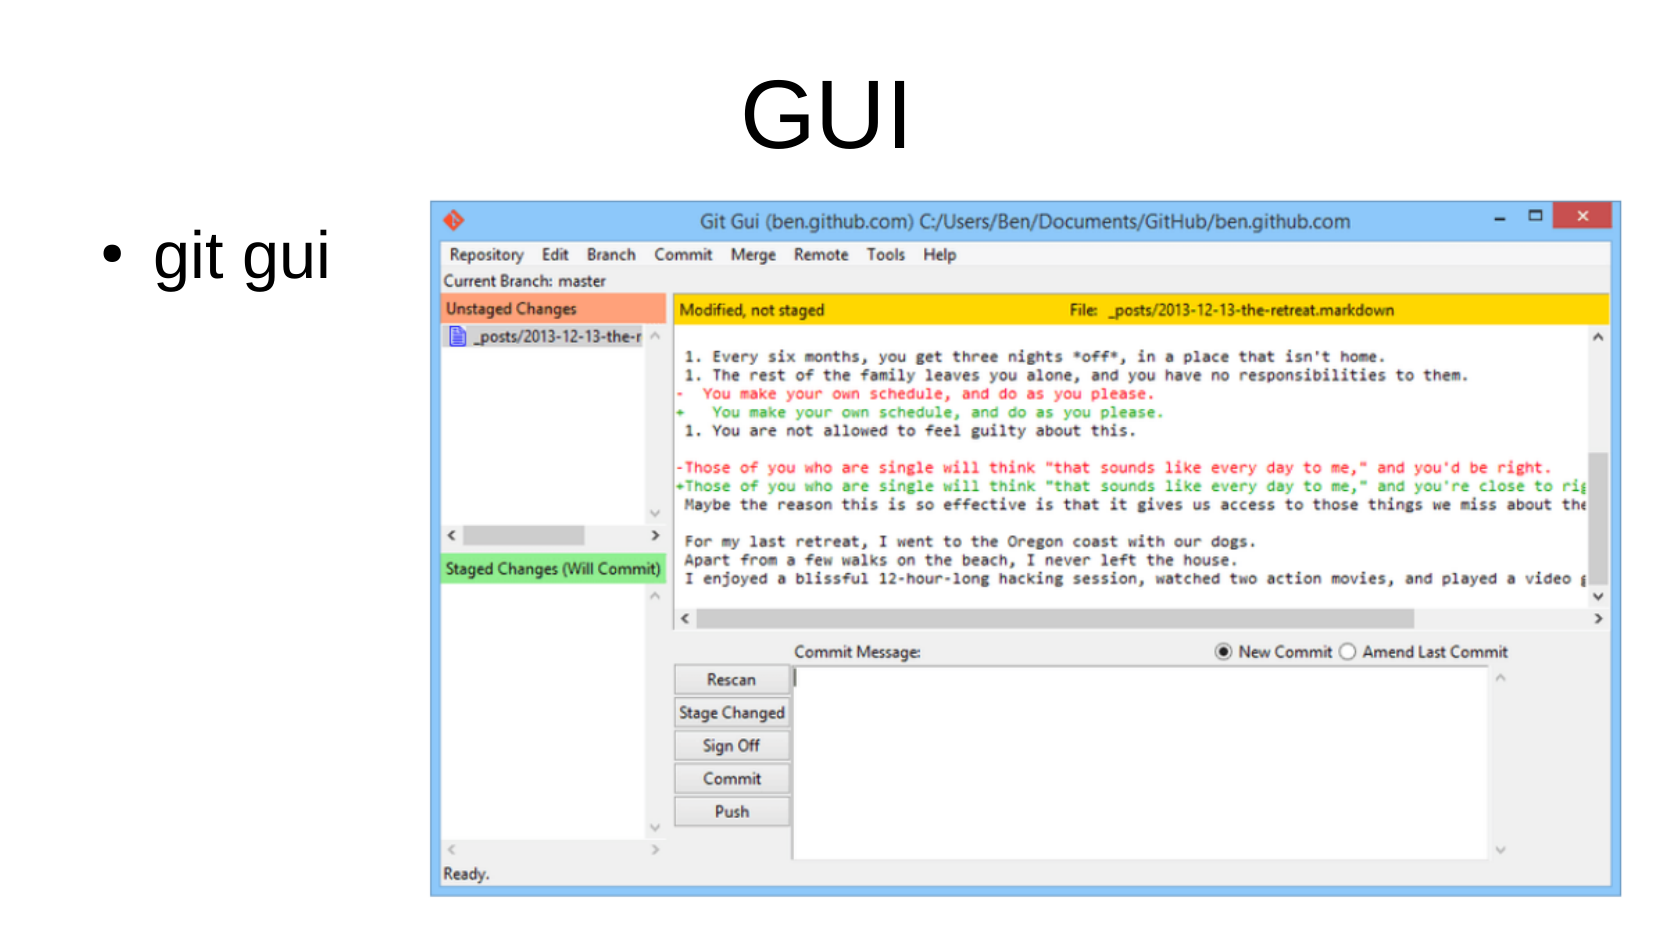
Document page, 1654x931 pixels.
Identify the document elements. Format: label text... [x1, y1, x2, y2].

title GUI [82, 37, 1571, 193]
picture [422, 194, 1627, 904]
list git gui [82, 217, 422, 757]
